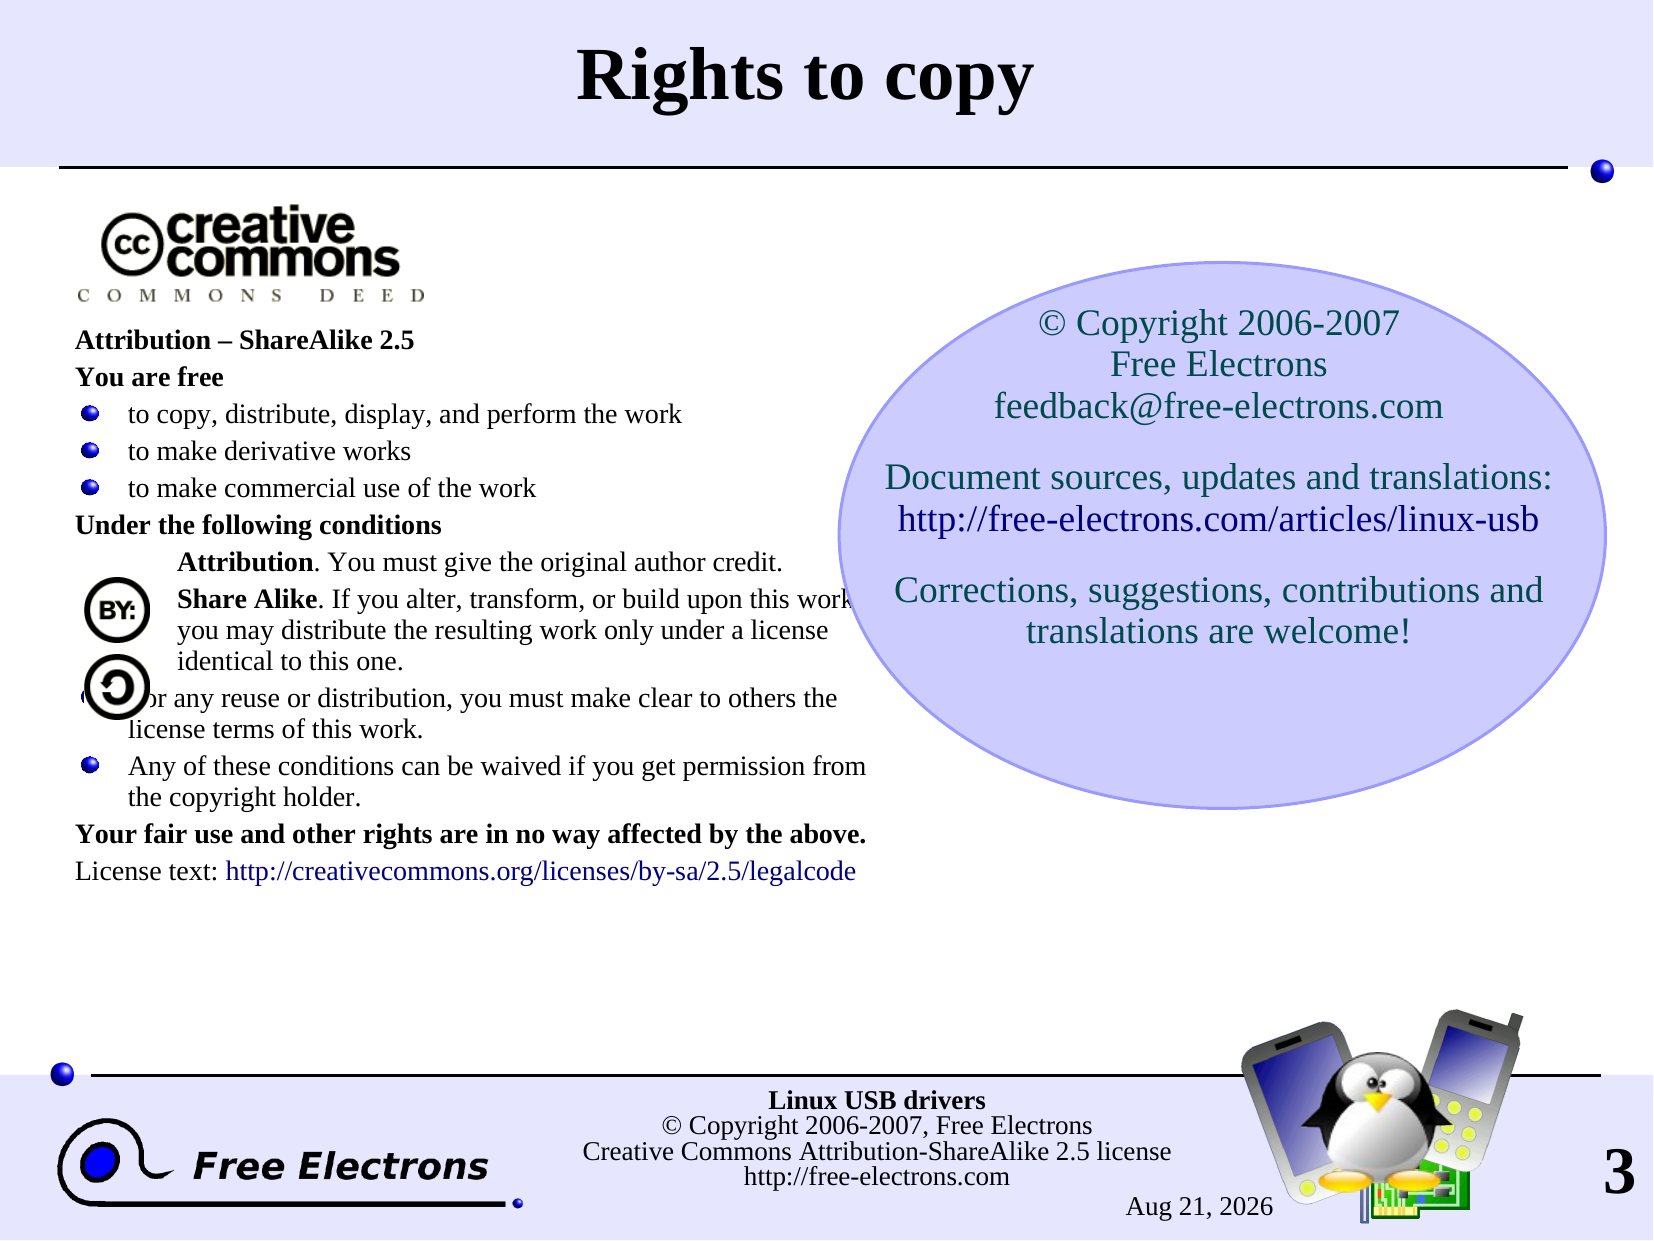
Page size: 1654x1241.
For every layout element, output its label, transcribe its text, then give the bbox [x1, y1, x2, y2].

text_box [1557, 402, 1606, 669]
picture [1225, 983, 1538, 1241]
title Rights to copy [60, 12, 1551, 138]
text_box [1025, 262, 1419, 301]
list Attribution – ShareAlike 2.5 You are free to copy, distribute, display, and perform the work to make derivative works to make commercial use of the work Under the following conditions Attribution. You must give the original author credit. Share Alike. If you alter, transform, or build upon this work, you may distribute the resulting work only under a license identical to this one. For any reuse or distribution, you must make clear to others the license terms of this work. Any of these conditions can be waived if you get permission from the copyright holder. Your fair use and other rights are in no way affected by the above. License text: http://creativecommons.org/licenses/by-sa/2.5/legalcode [56, 324, 884, 1053]
text_box [947, 726, 1497, 809]
list © Copyright 2006-2007 Free Electrons feedback@free-electrons.com Document sources, updates and translations: http://free-electrons.com/articles/linux-usb Corrections, suggestions, contributions and translations are welcome! [863, 301, 1557, 726]
text_box [839, 440, 863, 631]
picture [50, 1107, 527, 1216]
picture [84, 654, 150, 720]
picture [78, 204, 424, 303]
picture [84, 577, 150, 643]
